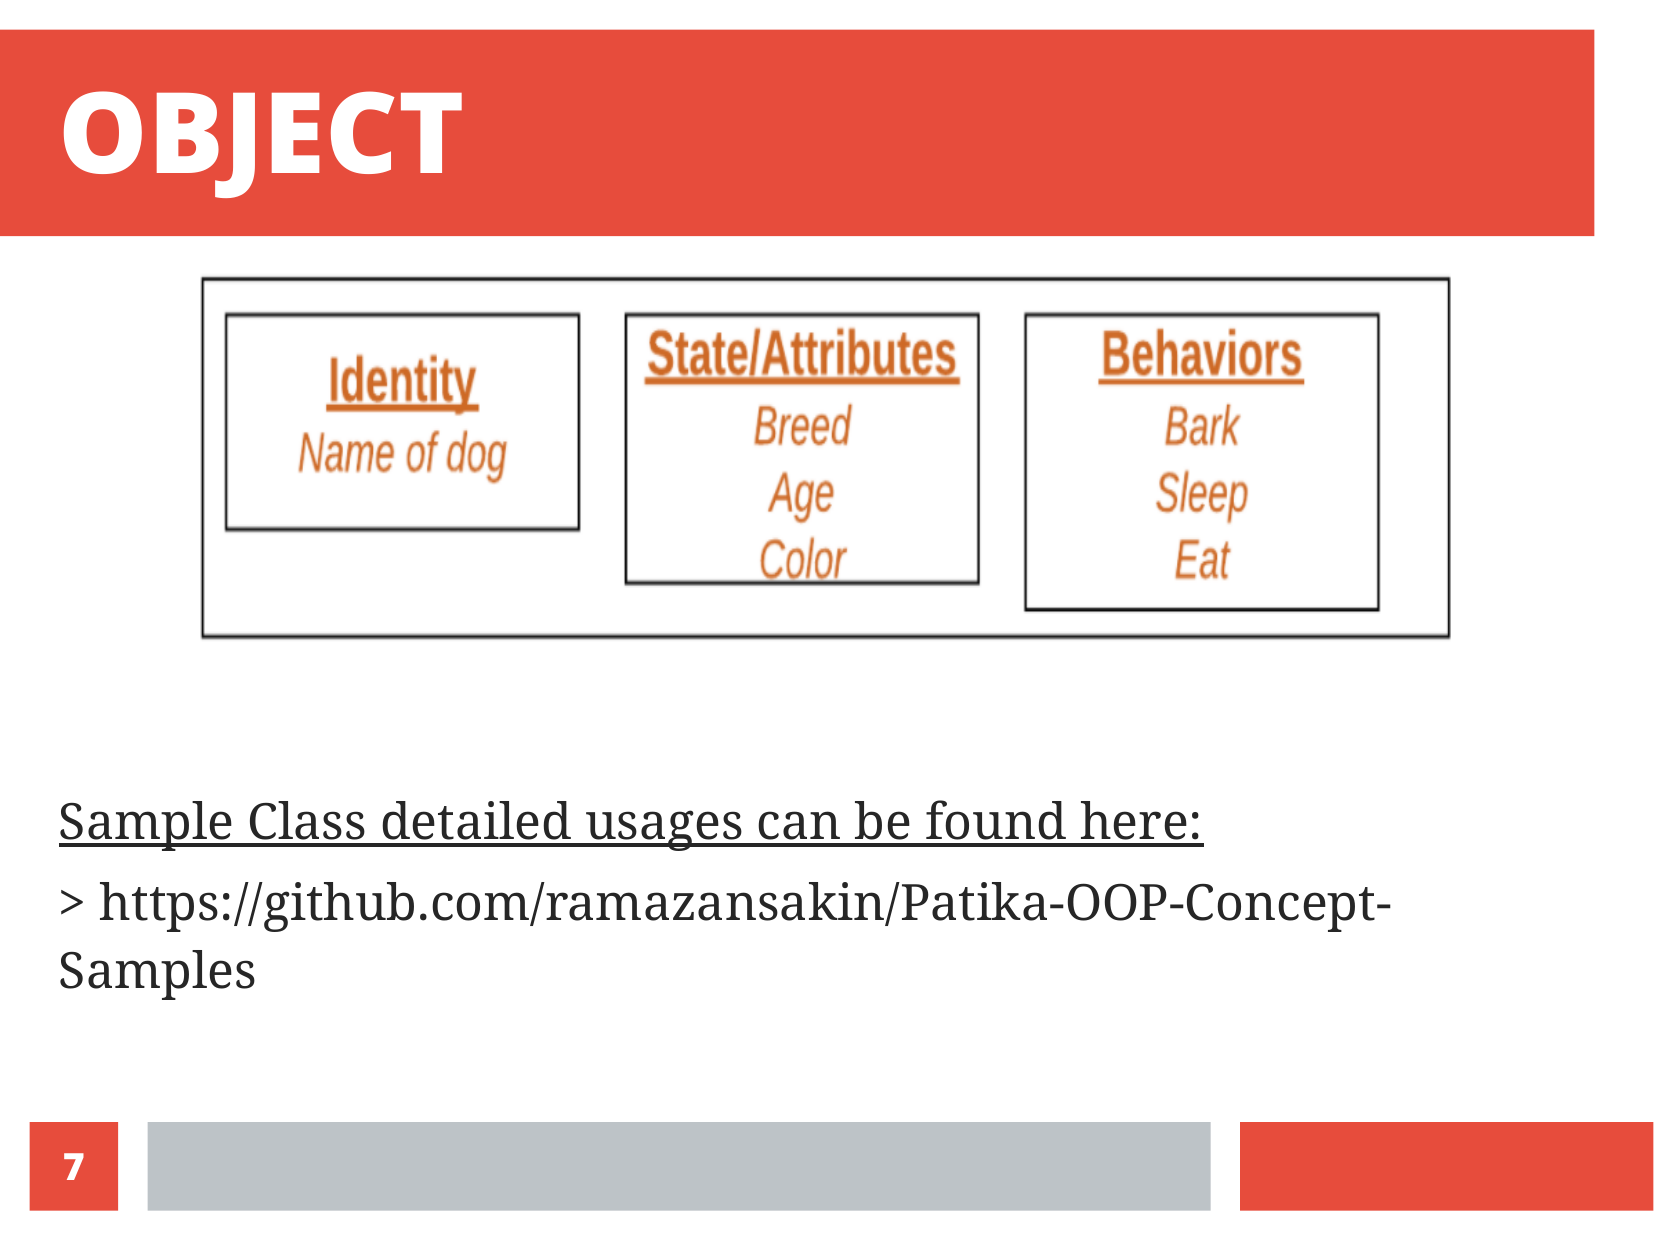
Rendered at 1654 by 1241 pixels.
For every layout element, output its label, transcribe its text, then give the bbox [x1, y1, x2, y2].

list Sample Class detailed usages can be found here: > https://github.com/ramazansakin/Patika-OOP-Concept-Samples [59, 705, 1565, 1093]
title OBJECT [59, 59, 1595, 207]
picture [198, 272, 1455, 647]
